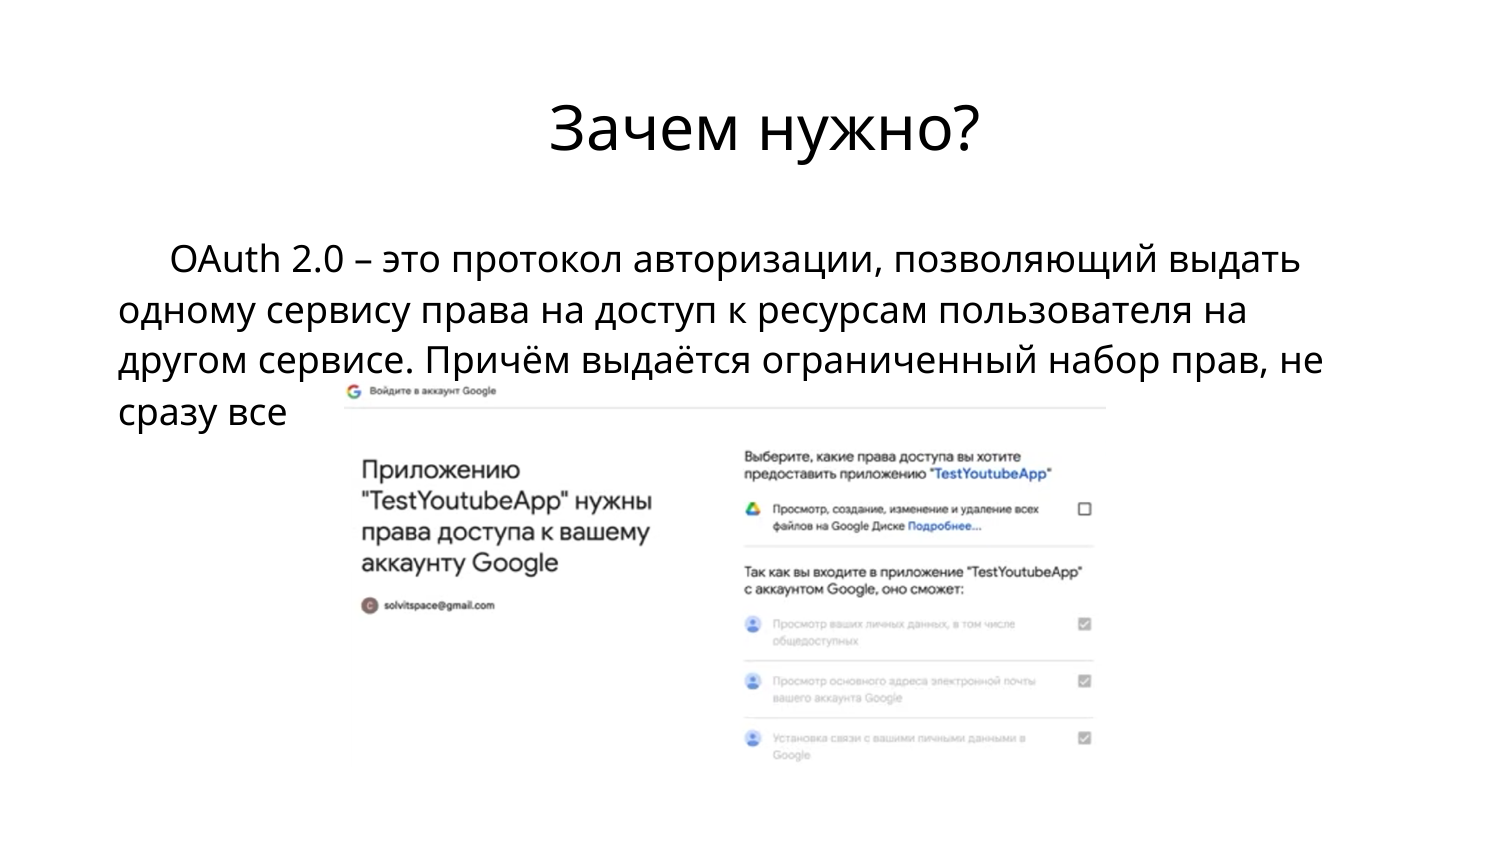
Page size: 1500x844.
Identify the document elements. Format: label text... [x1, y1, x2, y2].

list OAuth 2.0 – это протокол авторизации, позволяющий выдать одному сервису права на доступ к ресурсам пользователя на другом сервисе. Причём выдаётся ограниченный набор прав, не сразу все [103, 224, 1397, 761]
title Зачем нужно? [103, 44, 1397, 209]
picture [344, 381, 1106, 767]
